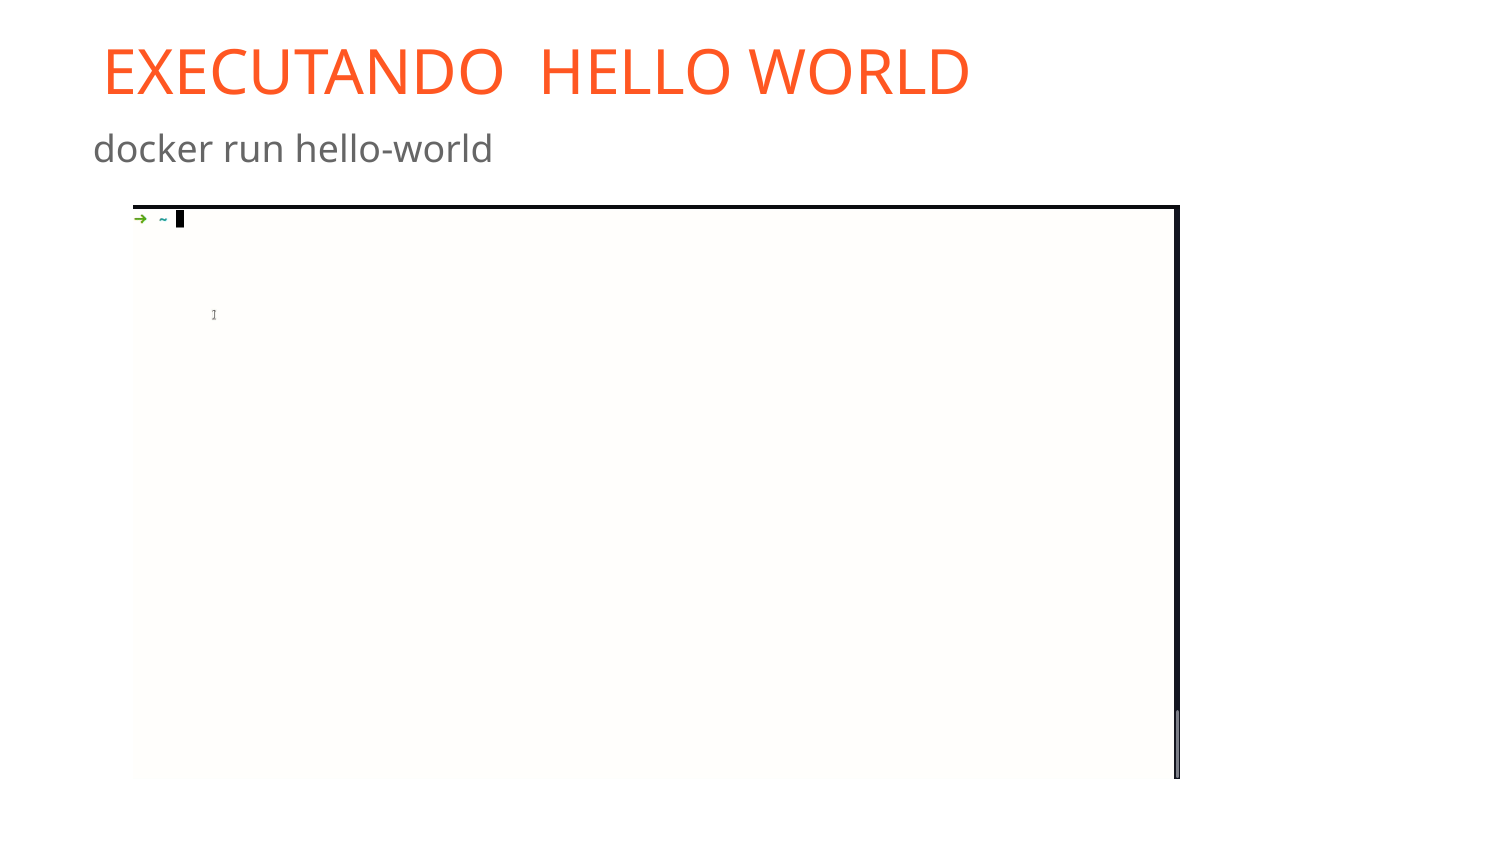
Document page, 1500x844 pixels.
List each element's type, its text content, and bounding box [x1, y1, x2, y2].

list docker run hello-world [68, 103, 1466, 221]
picture [133, 205, 1180, 779]
title EXECUTANDO HELLO WORLD [87, 16, 1486, 111]
